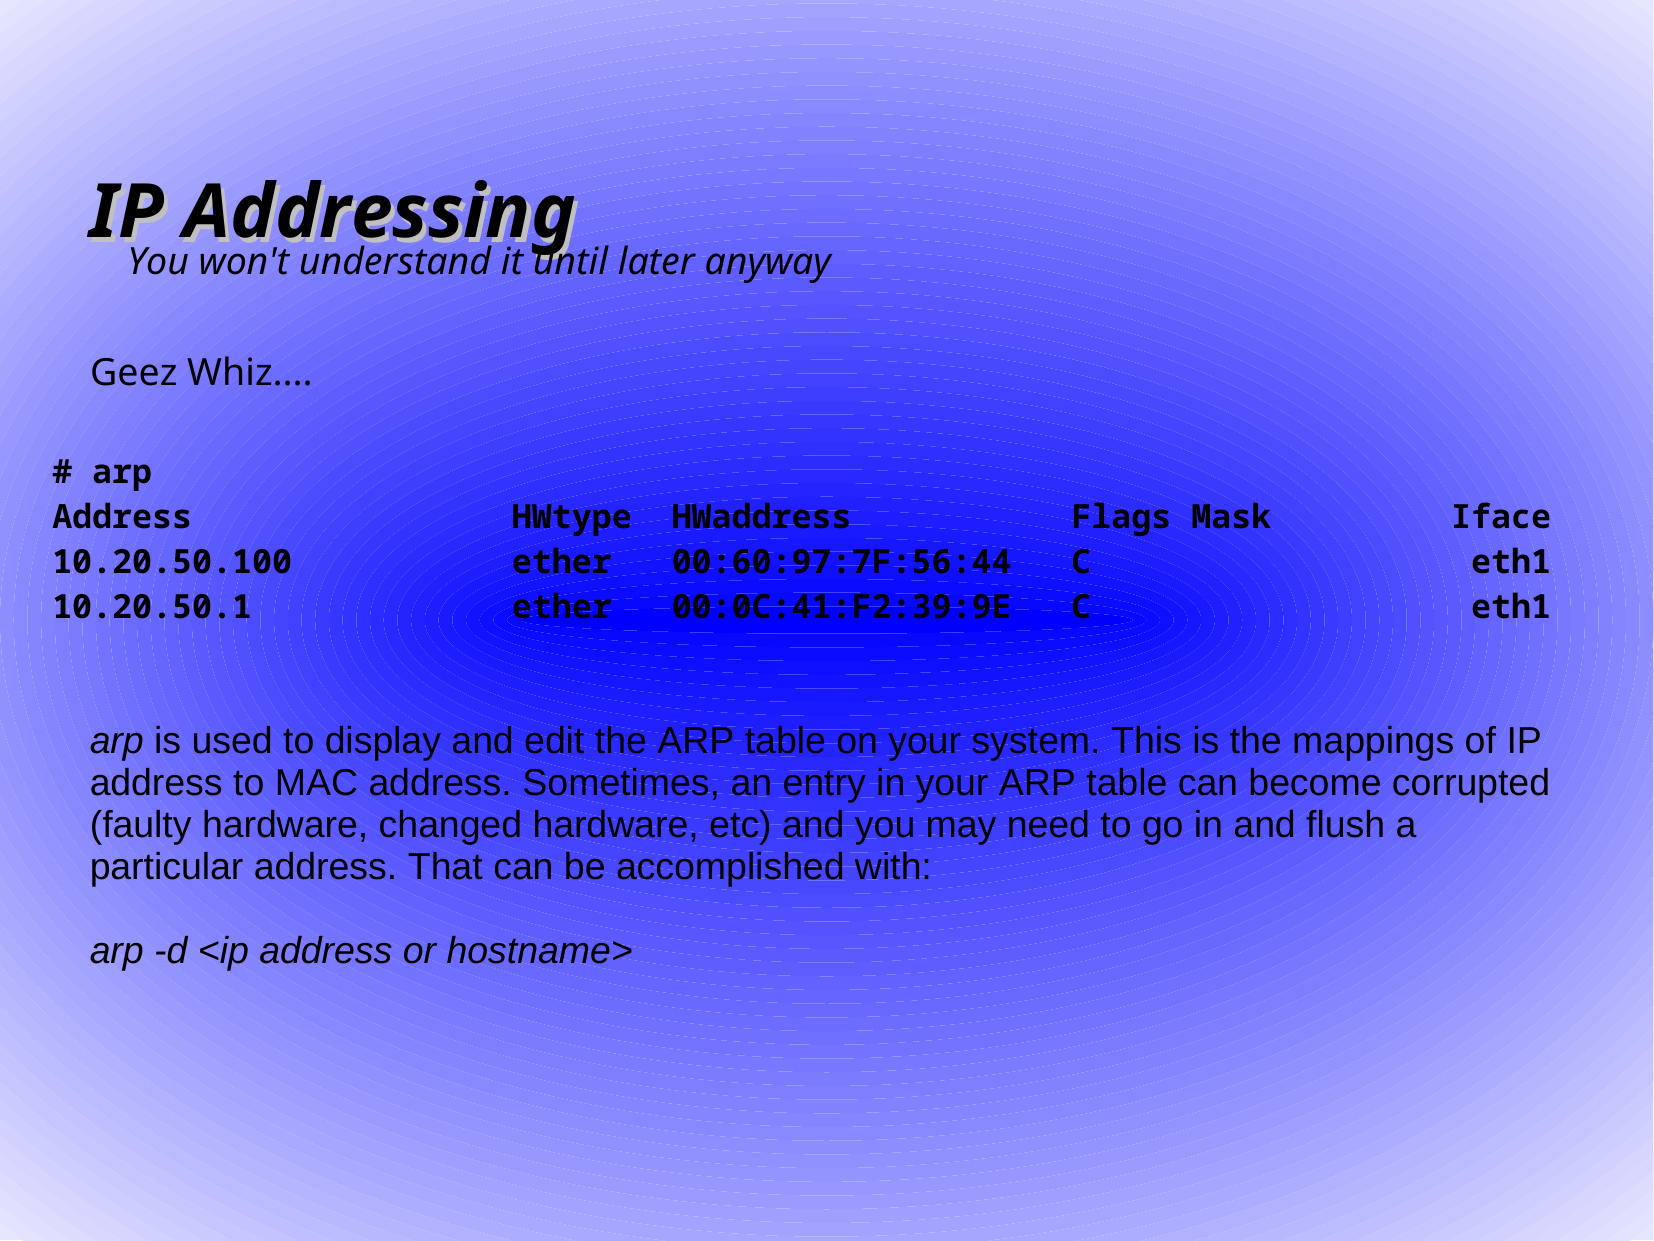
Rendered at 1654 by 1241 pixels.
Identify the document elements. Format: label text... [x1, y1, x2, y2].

text_box You won't understand it until later anyway [112, 226, 1126, 301]
text_box IP Addressing [75, 150, 1051, 262]
text_box arp is used to display and edit the ARP table on your system. This is the mappings of IP address to MAC address. Sometimes, an entry in your ARP table can become corrupted (faulty hardware, changed hardware, etc) and you may need to go in and flush a particular address. That can be accomplished with: arp -d <ip address or hostname> [75, 712, 1576, 980]
text_box Geez Whiz.... [75, 337, 638, 413]
text_box # arp Address HWtype HWaddress Flags Mask Iface 10.20.50.100 ether 00:60:97:7F:56:44 C eth1 10.20.50.1 ether 00:0C:41:F2:39:9E C eth1 [37, 440, 1651, 846]
